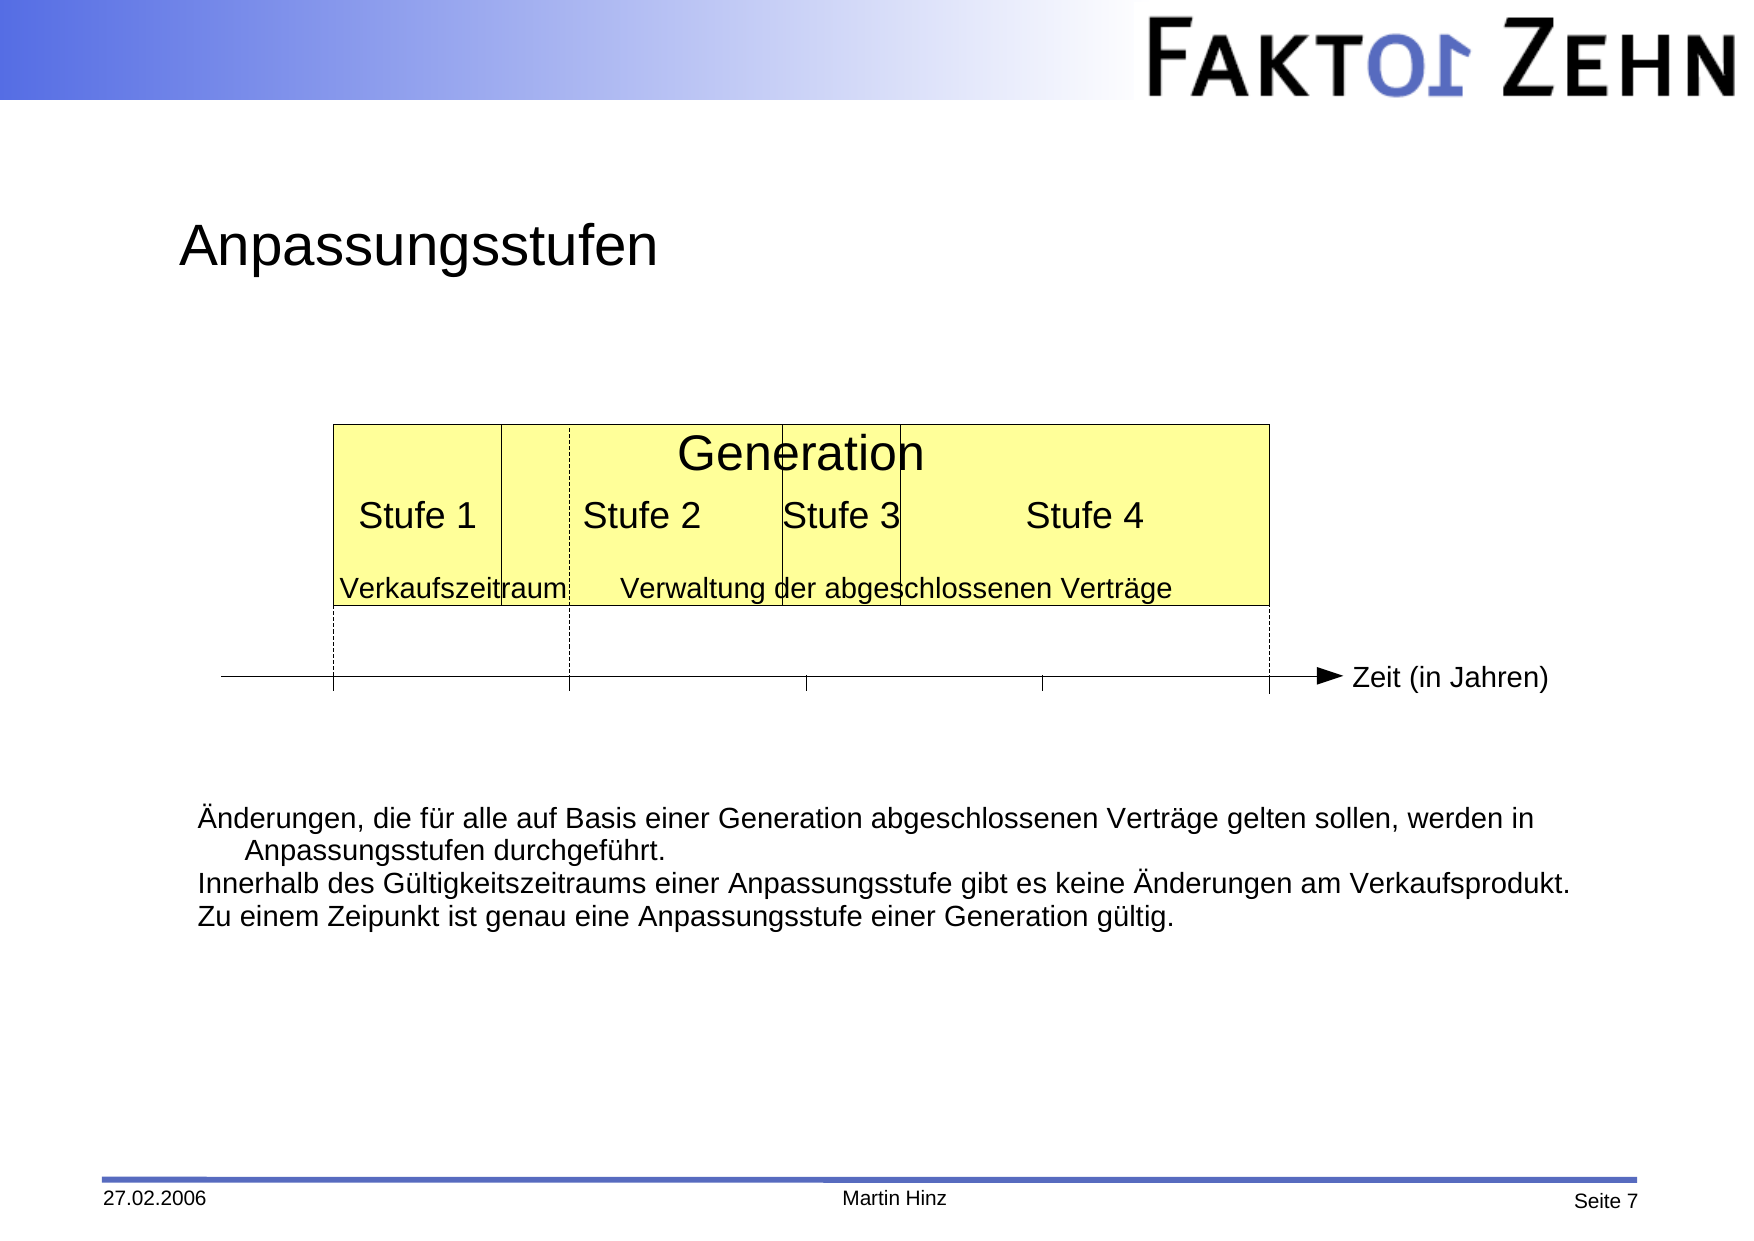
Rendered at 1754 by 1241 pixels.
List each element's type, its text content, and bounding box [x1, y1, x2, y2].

text_box Generation [333, 424, 1270, 606]
title Anpassungsstufen [179, 142, 1576, 349]
picture [1133, 2, 1749, 105]
text_box Änderungen, die für alle auf Basis einer Generation abgeschlossenen Verträge gelten sollen, werden in Anpassungsstufen durchgeführt. Innerhalb des Gültigkeitszeitraums einer Anpassungsstufe gibt es keine Änderungen am Verkaufsprodukt. Zu einem Zeipunkt ist genau eine Anpassungsstufe einer Generation gültig. [103, 801, 1639, 1167]
text_box Zeit (in Jahren) [1352, 661, 1559, 695]
